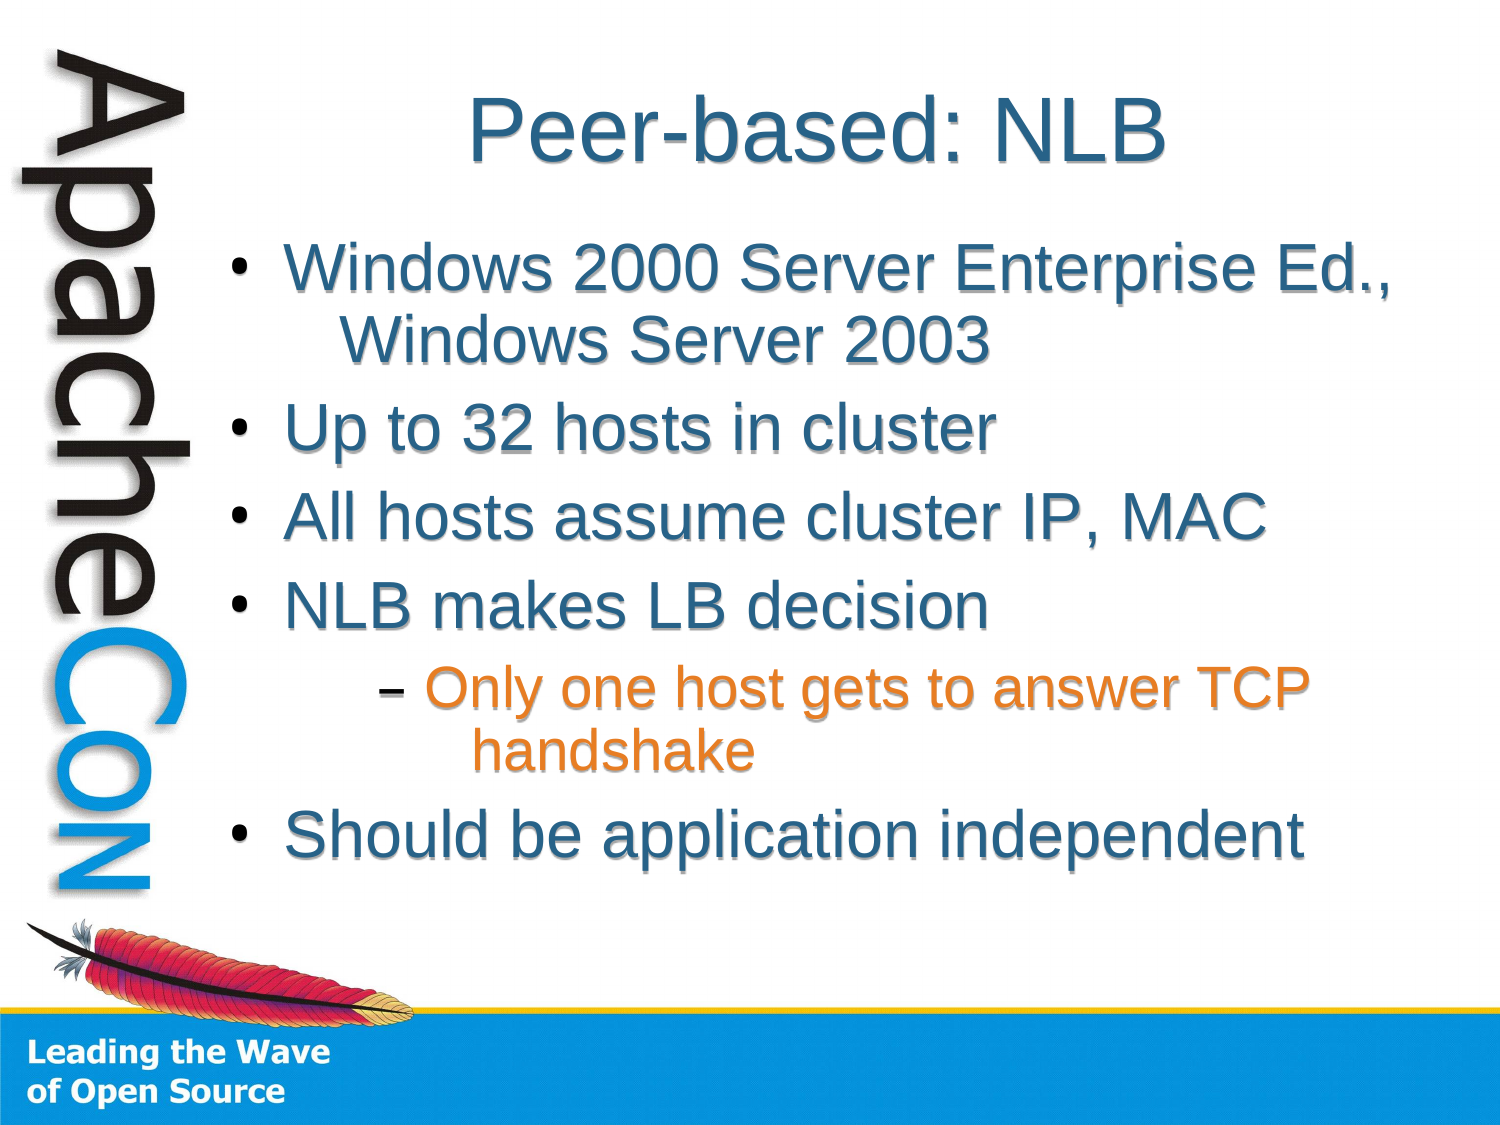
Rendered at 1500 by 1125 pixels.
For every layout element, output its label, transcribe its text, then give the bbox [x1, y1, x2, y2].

title Peer-based: NLB [212, 62, 1426, 188]
list Windows 2000 Server Enterprise Ed., Windows Server 2003 Up to 32 hosts in cluster All hosts assume cluster IP, MAC NLB makes LB decision Only one host gets to answer TCP handshake Should be application independent [212, 224, 1426, 913]
